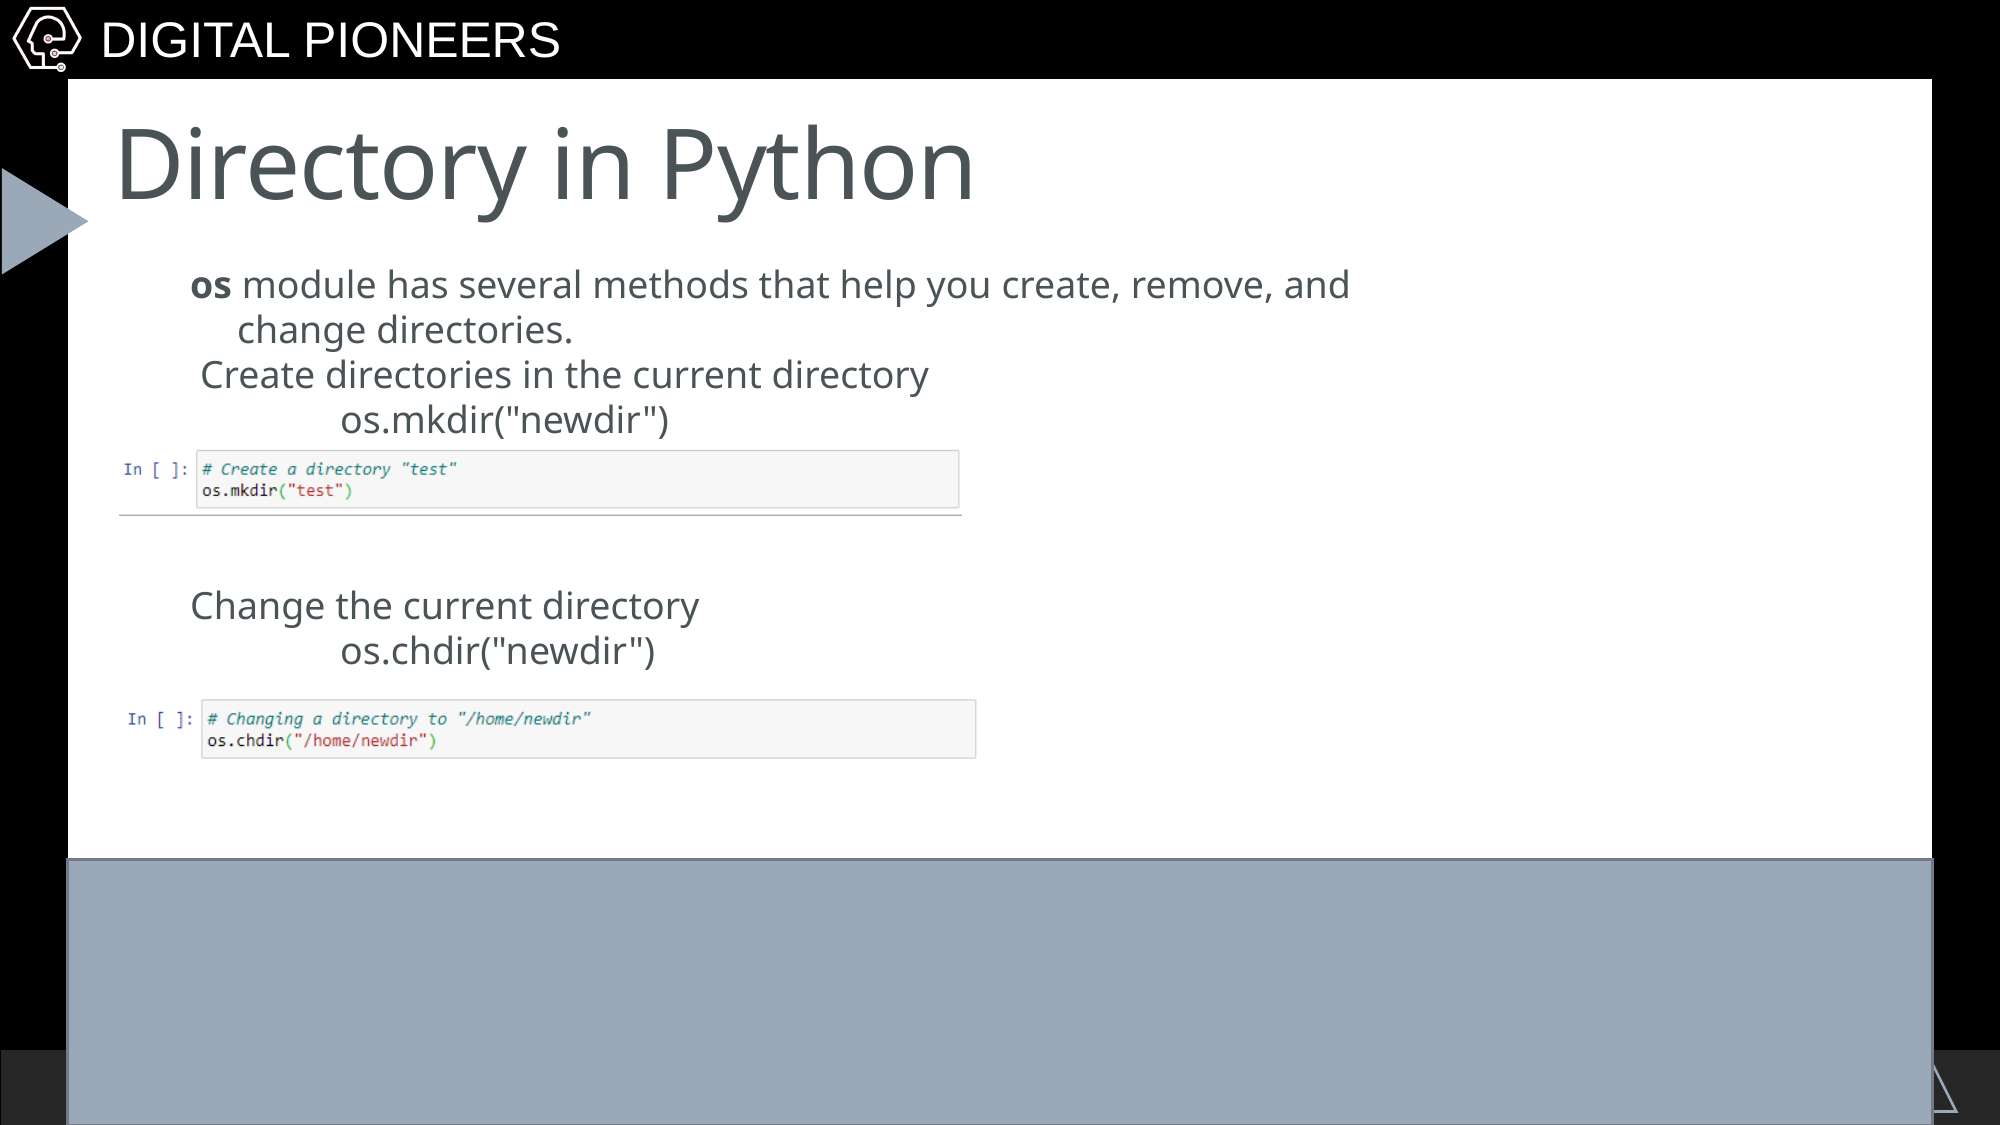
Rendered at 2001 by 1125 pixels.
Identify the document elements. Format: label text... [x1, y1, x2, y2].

title Directory in Python [98, 93, 1813, 243]
text_box DIGITAL PIONEERS [85, 0, 596, 76]
text_box [68, 860, 1933, 1125]
text_box os module has several methods that help you create, remove, and change directories. Create directories in the current directory os.mkdir("newdir") Change the current directory os.chdir("newdir") [128, 253, 1372, 815]
picture [118, 693, 979, 764]
picture [7, 5, 85, 73]
picture [119, 445, 962, 516]
